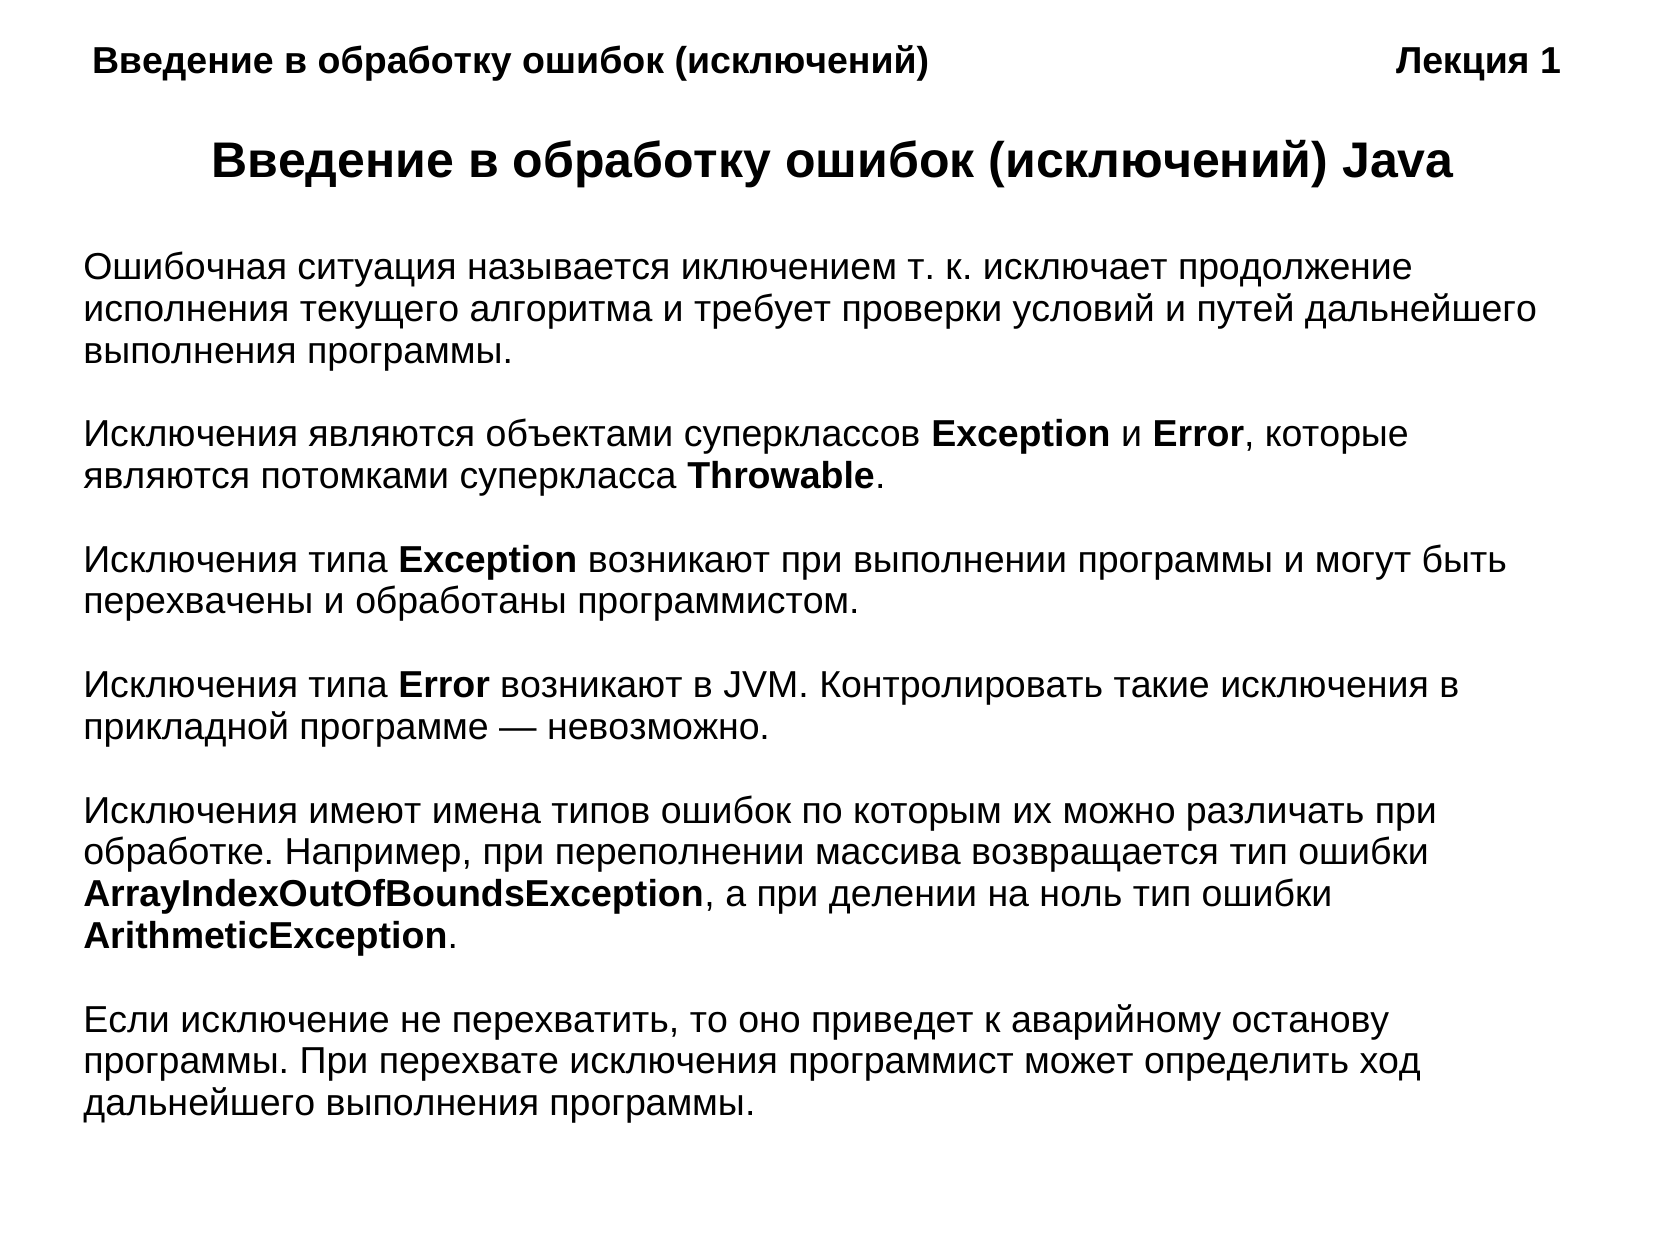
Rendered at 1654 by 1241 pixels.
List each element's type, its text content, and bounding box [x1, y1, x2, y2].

text_box Введение в обработку ошибок (исключений) Лекция 1 [82, 25, 1571, 95]
text_box Ошибочная ситуация называется иключением т. к. исключает продолжение исполнения текущего алгоритма и требует проверки условий и путей дальнейшего выполнения программы. Исключения являются объектами суперклассов Exception и Error, которые являются потомками суперкласса Throwable. Исключения типа Exception возникают при выполнении программы и могут быть перехвачены и обработаны программистом. Исключения типа Error возникают в JVM. Контролировать такие исключения в прикладной программе — невозможно. Исключения имеют имена типов ошибок по которым их можно различать при обработке. Например, при переполнении массива возвращается тип ошибки ArrayIndexOutOfBoundsException, а при делении на ноль тип ошибки ArithmeticException. Если исключение не перехватить, то оно приведет к аварийному останову программы. При перехвате исключения программист может определить ход дальнейшего выполнения программы. [68, 236, 1569, 627]
text_box Введение в обработку ошибок (исключений) Java [59, 129, 1607, 201]
